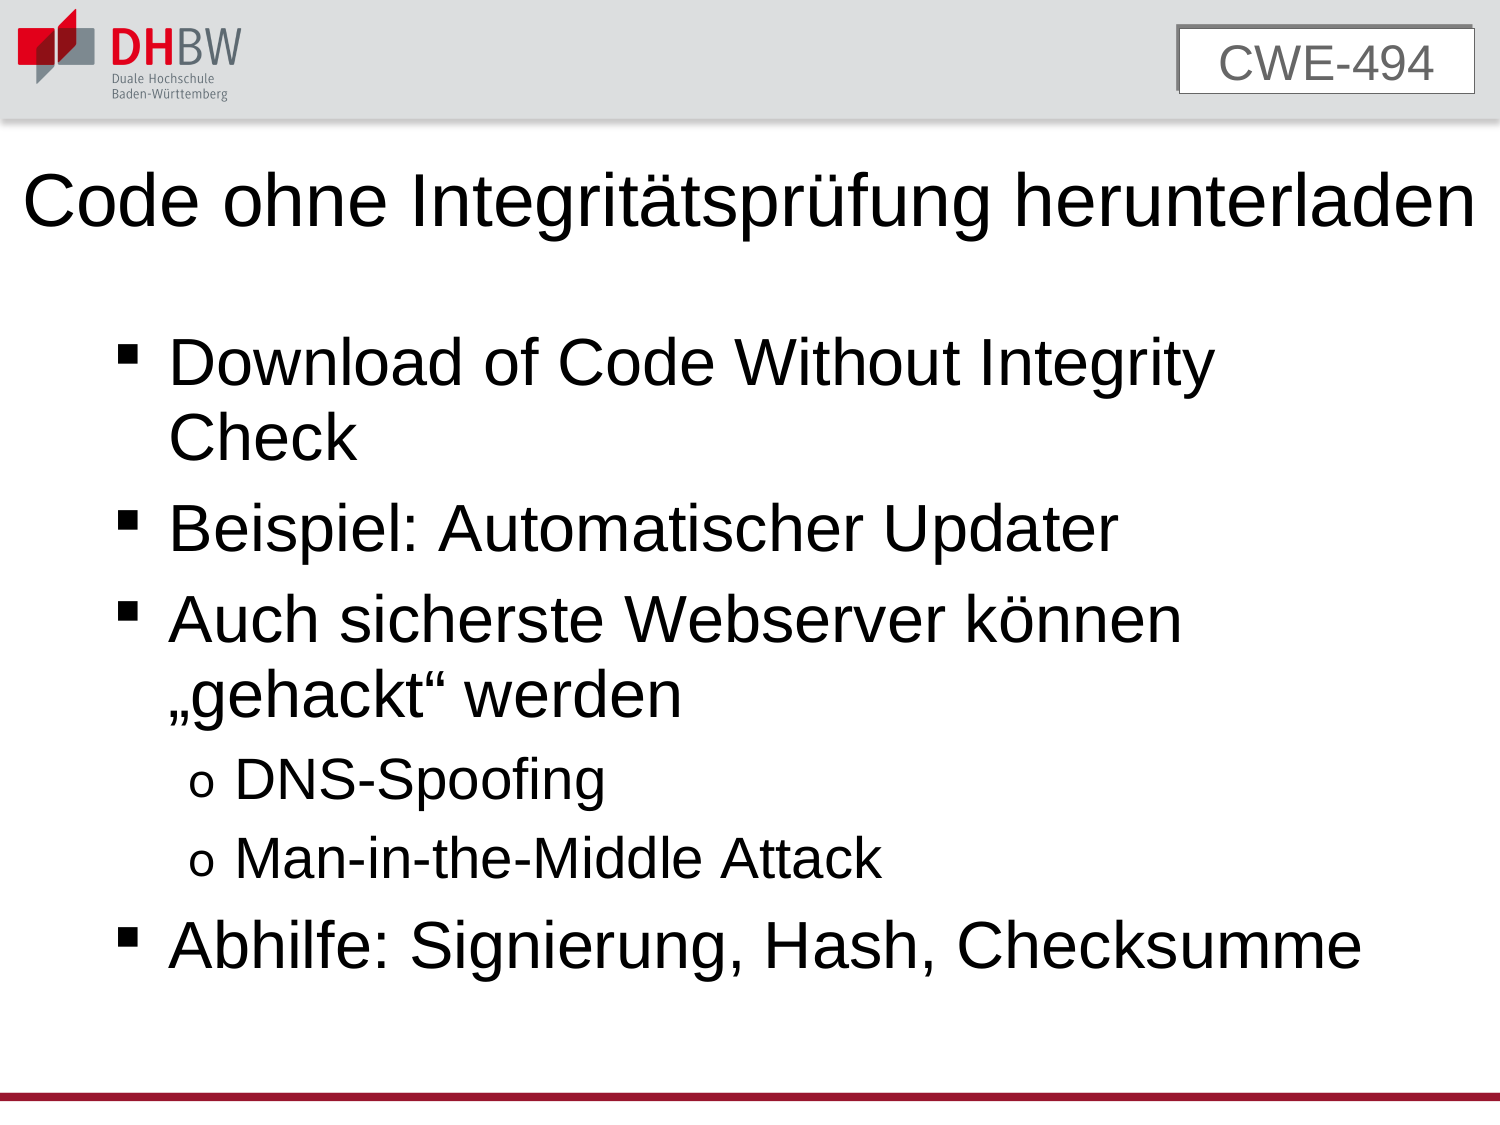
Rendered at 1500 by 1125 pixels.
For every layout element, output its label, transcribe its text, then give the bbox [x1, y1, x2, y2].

picture [0, 266, 1500, 1121]
picture [0, 0, 1500, 134]
text_box CWE-494 [1179, 28, 1475, 94]
list Download of Code Without Integrity Check Beispiel: Automatischer Updater Auch sicherste Webserver können „gehackt“ werden DNS-Spoofing Man-in-the-Middle Attack Abhilfe: Signierung, Hash, Checksumme [112, 324, 1388, 1036]
title Code ohne Integritätsprüfung herunterladen [0, 134, 1500, 266]
